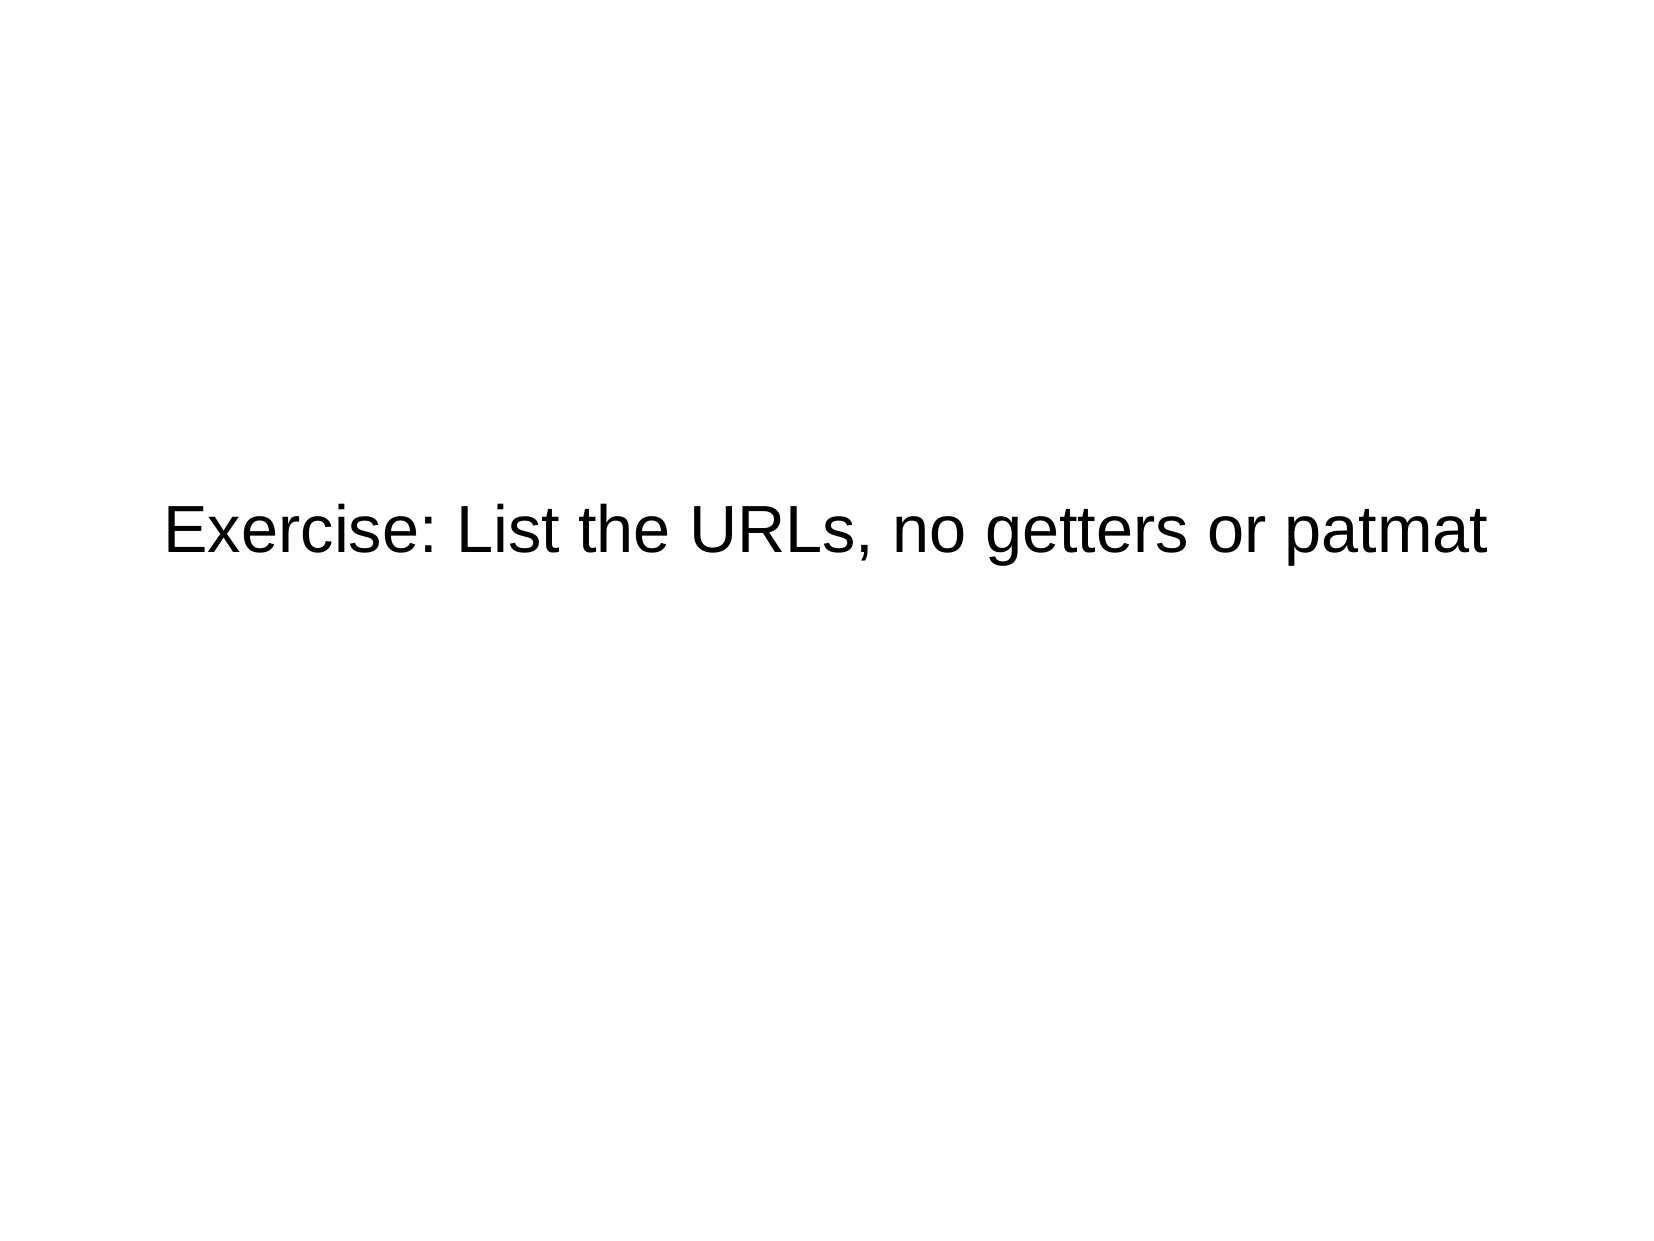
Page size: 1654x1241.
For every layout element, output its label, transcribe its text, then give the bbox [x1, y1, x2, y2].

subtitle Exercise: List the URLs, no getters or patmat [82, 49, 1571, 1010]
